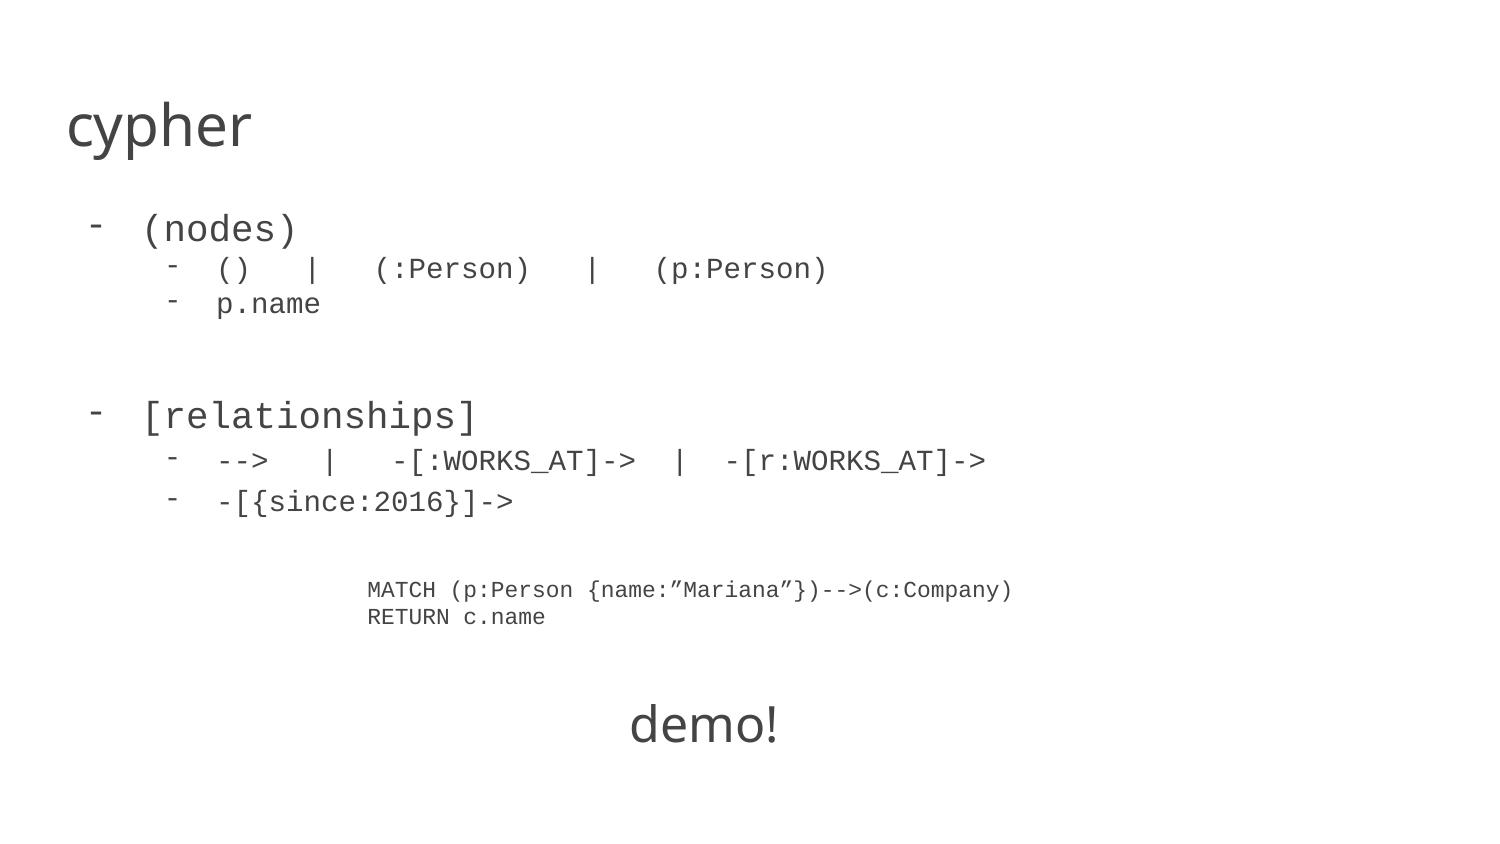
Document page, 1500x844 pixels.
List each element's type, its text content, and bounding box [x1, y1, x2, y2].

text_box [relationships] --> | -[:WORKS_AT]-> | -[r:WORKS_AT]-> -[{since:2016}]-> [51, 369, 1449, 529]
text_box demo! [442, 677, 966, 772]
text_box MATCH (p:Person {name:”Mariana”})-->(c:Company) RETURN c.name [352, 559, 1057, 806]
list (nodes) () | (:Person) | (p:Person) p.name [51, 189, 1449, 348]
title cypher [51, 72, 1449, 167]
